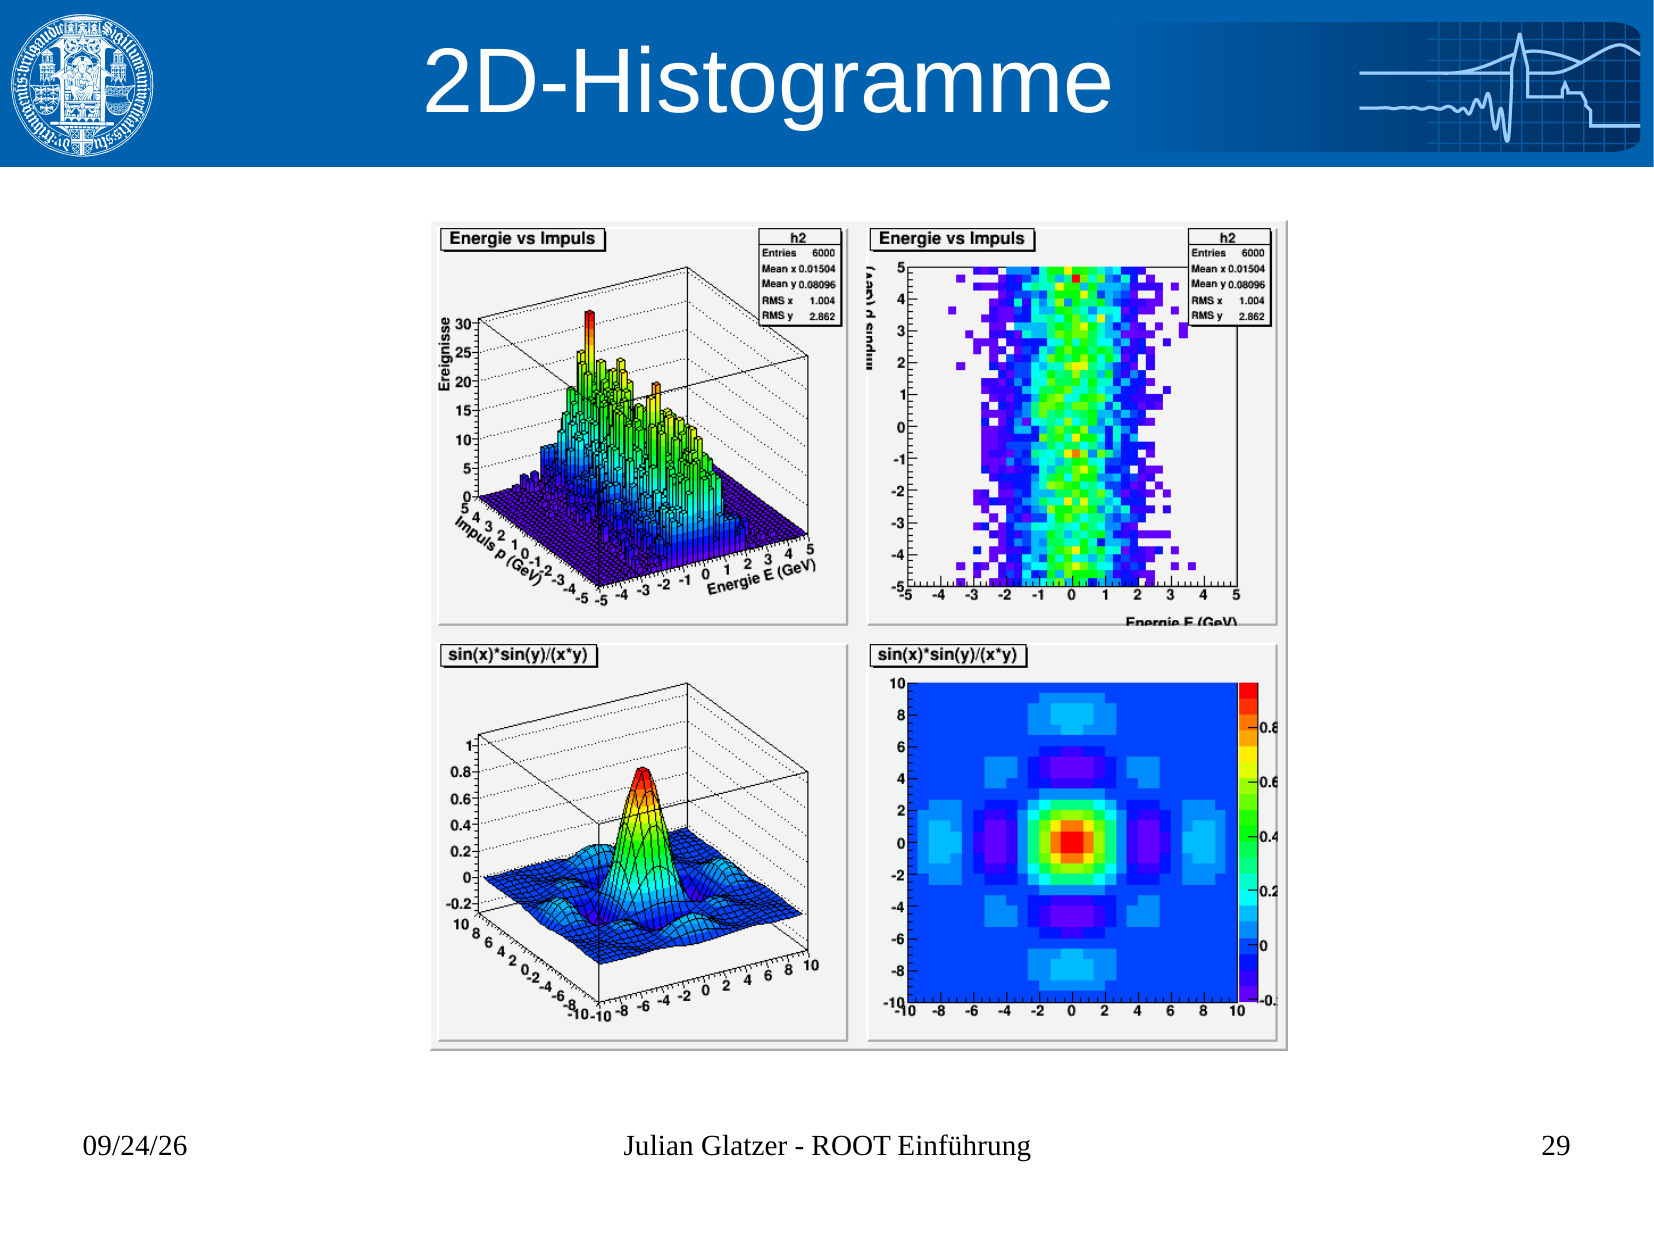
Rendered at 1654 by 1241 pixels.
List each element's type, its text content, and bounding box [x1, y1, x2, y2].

title 2D-Histogramme [187, 19, 1351, 143]
picture [429, 219, 1288, 1051]
picture [0, 0, 1654, 167]
